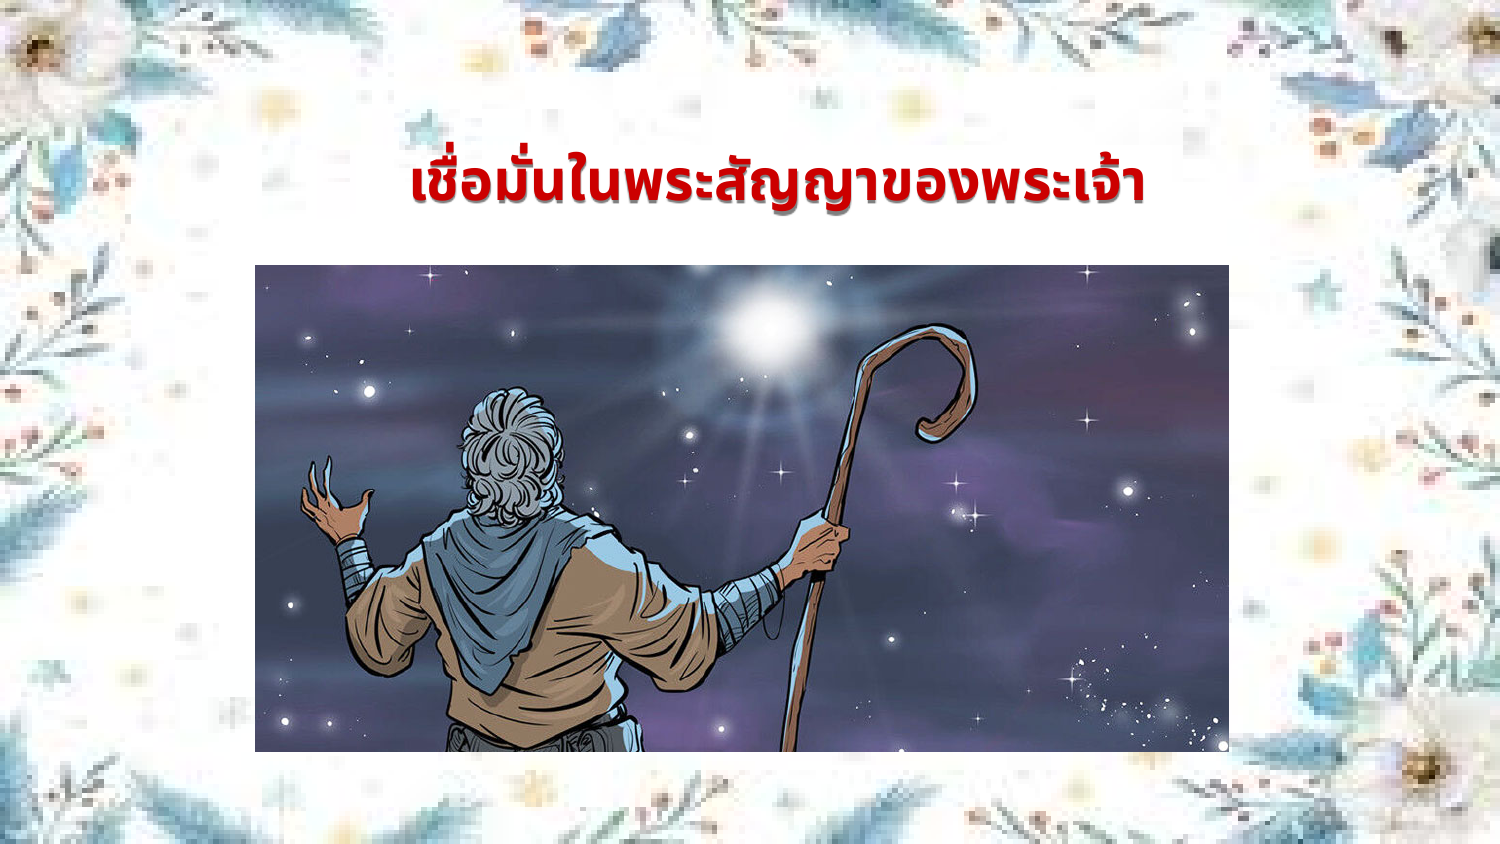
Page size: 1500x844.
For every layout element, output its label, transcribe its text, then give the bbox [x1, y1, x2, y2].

title เชื่อมั่นในพระสัญญาของพระเจ้า [79, 134, 1477, 229]
picture [0, 0, 1500, 844]
